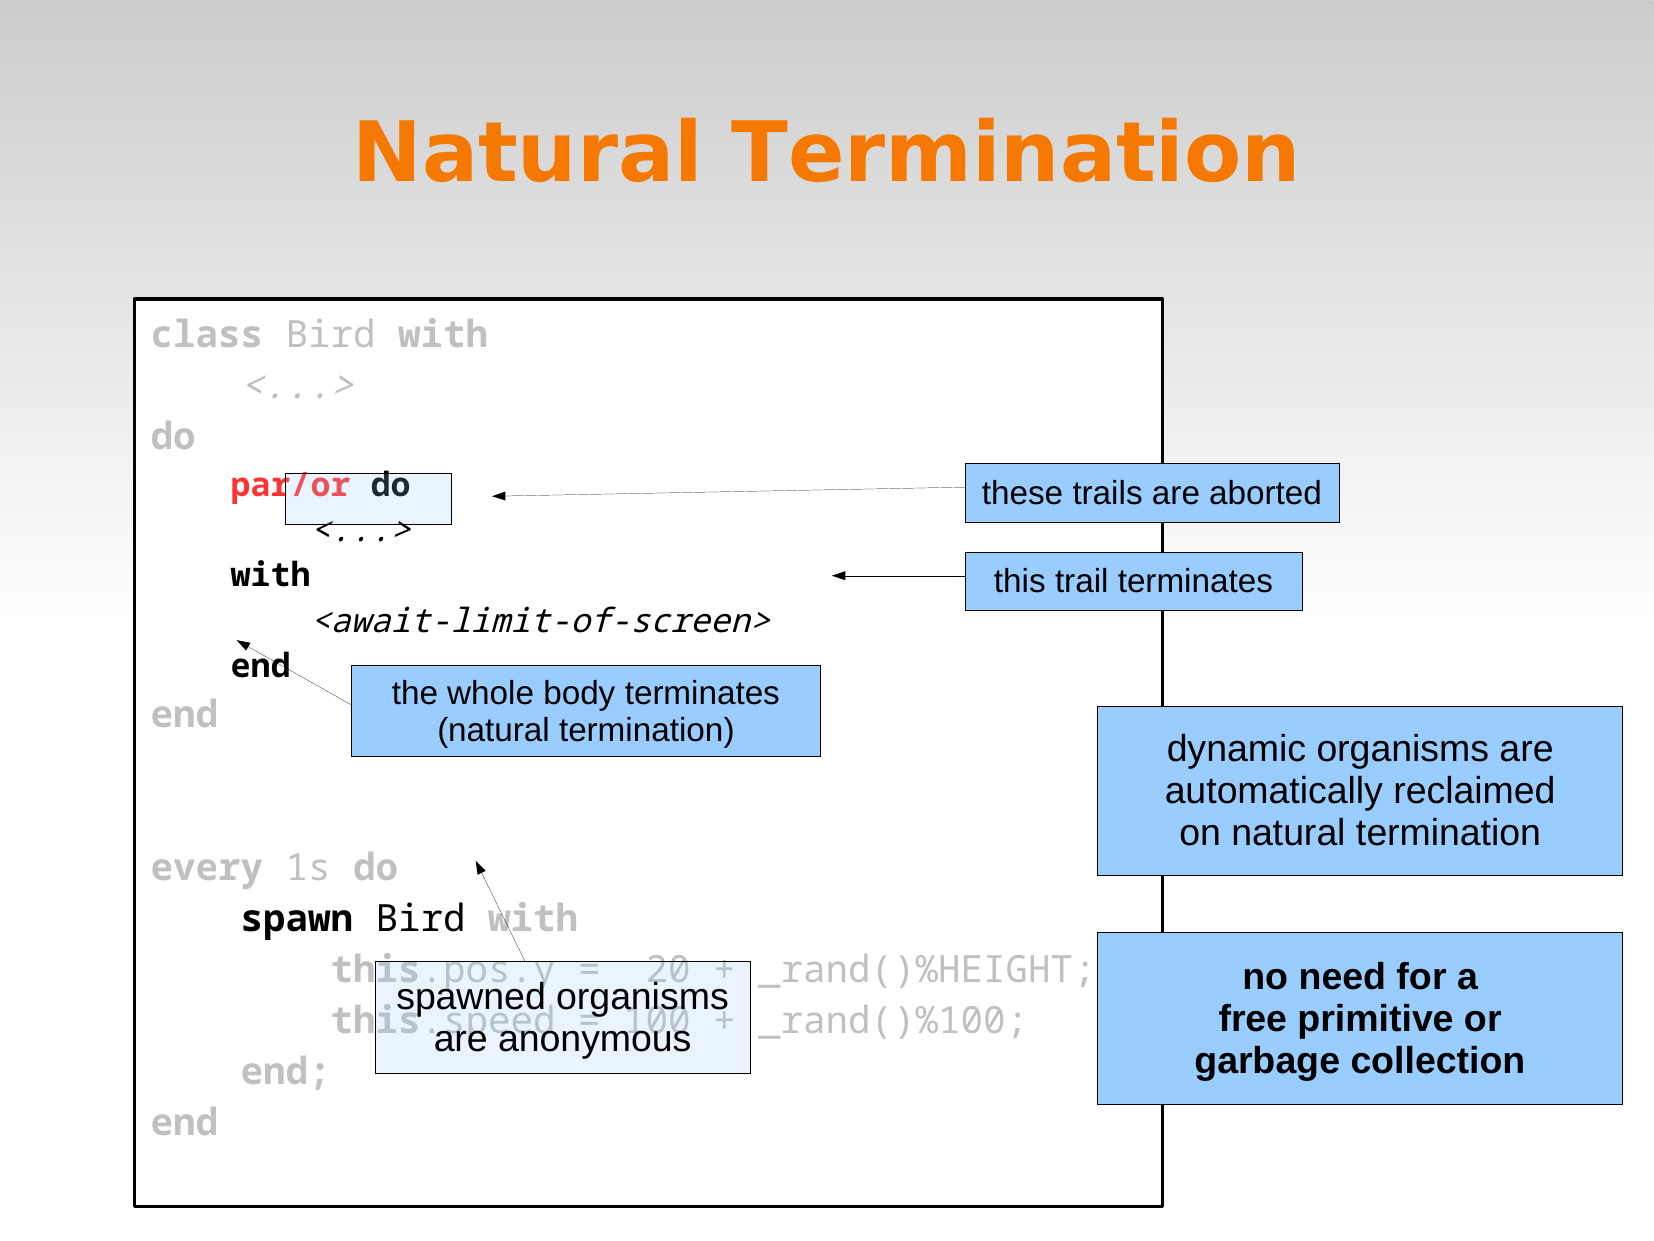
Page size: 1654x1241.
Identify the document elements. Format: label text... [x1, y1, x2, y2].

text_box class Bird with <...> do par/or do <...> with <await-limit-of-screen> end end every 1s do spawn Bird with this.pos.y = 20 + _rand()%HEIGHT; this.speed = 100 + _rand()%100; end; end [134, 298, 1163, 1095]
text_box dynamic organisms are automatically reclaimed on natural termination [1097, 706, 1623, 876]
text_box spawned organisms are anonymous [375, 961, 751, 1074]
text_box these trails are aborted [965, 463, 1340, 523]
text_box this trail terminates [965, 552, 1303, 611]
title Natural Termination [82, 49, 1571, 257]
text_box [285, 473, 452, 525]
text_box the whole body terminates (natural termination) [351, 665, 821, 757]
text_box no need for a free primitive or garbage collection [1097, 932, 1623, 1105]
